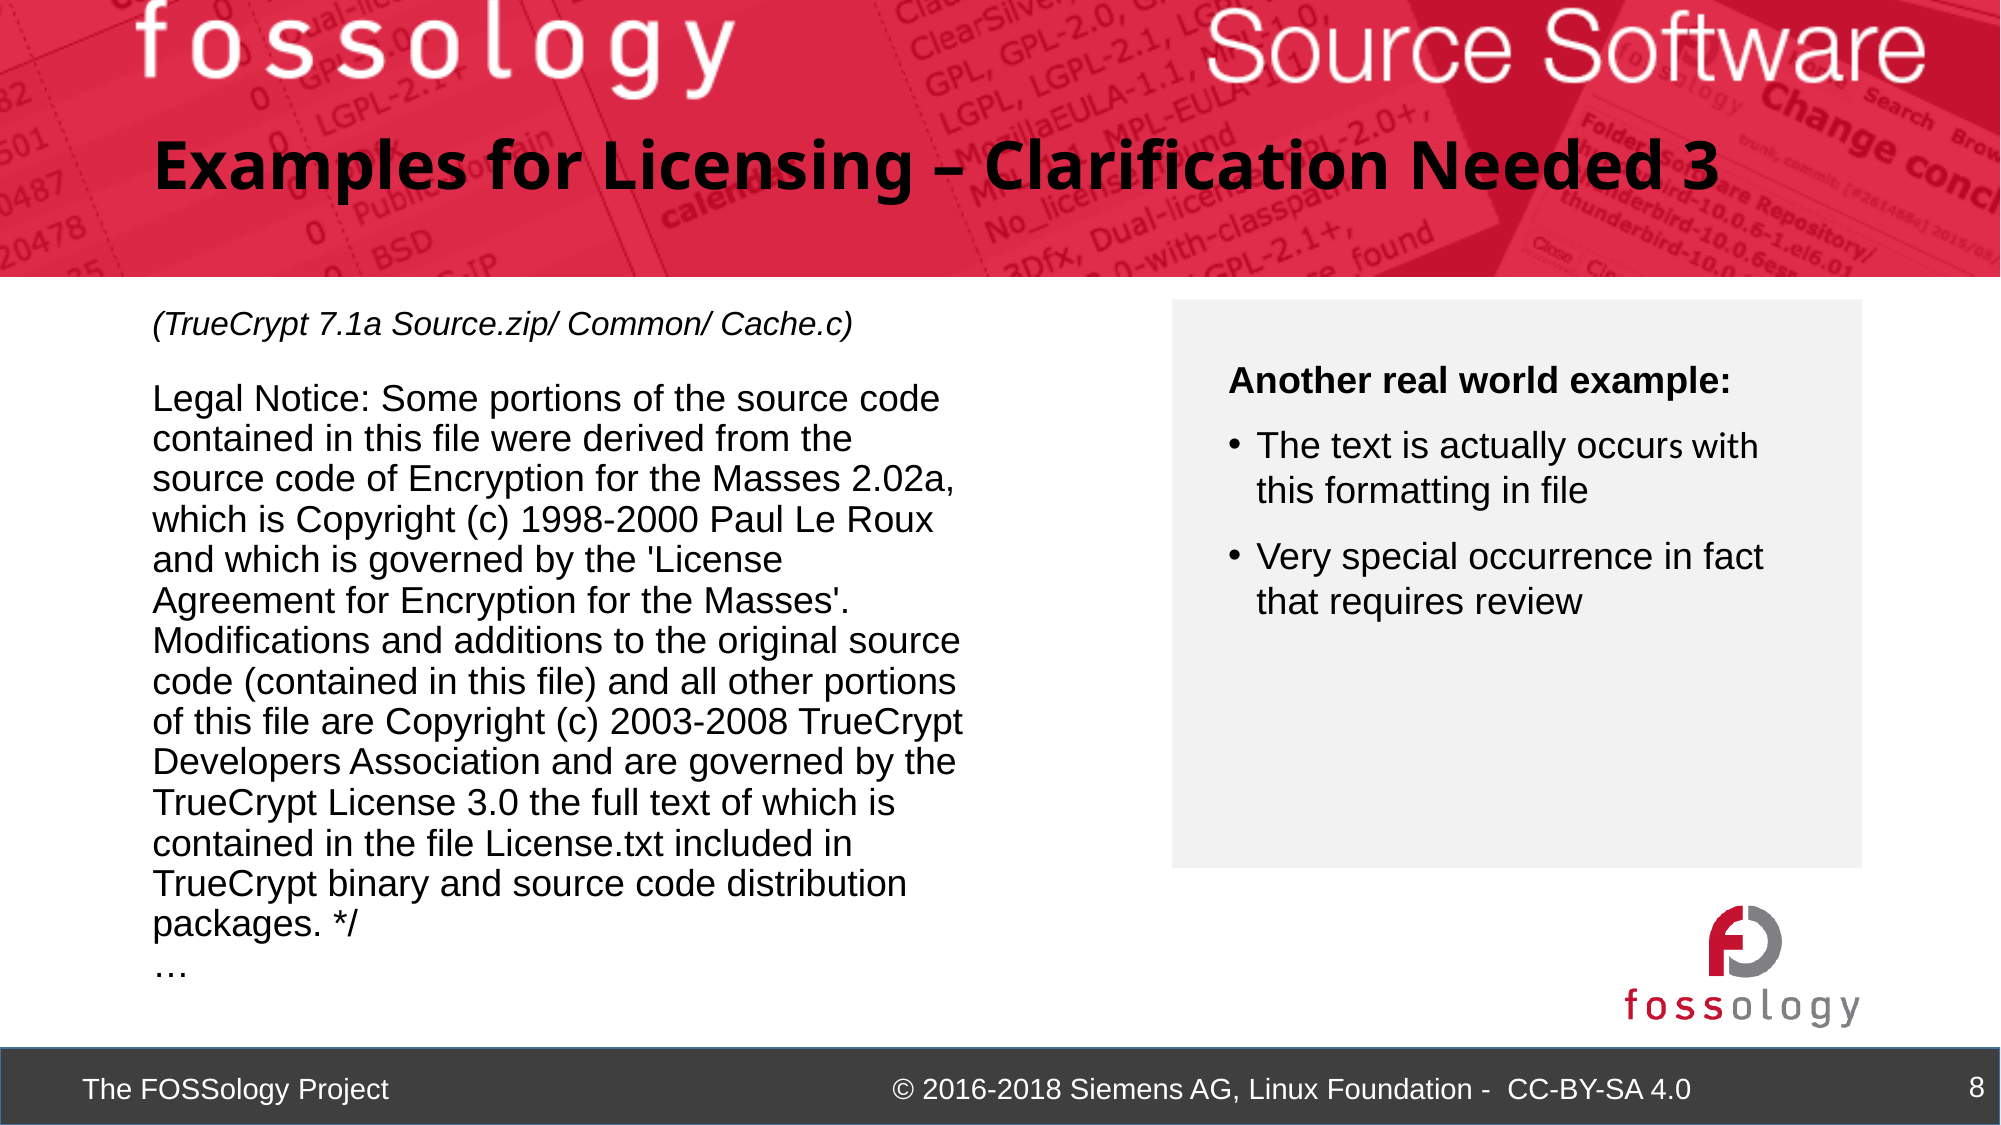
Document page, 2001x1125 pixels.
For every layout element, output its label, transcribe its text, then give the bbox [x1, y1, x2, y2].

picture [0, 0, 2001, 277]
text_box Another real world example: The text is actually occurs with this formatting in file Very special occurrence in fact that requires review [1213, 348, 1805, 875]
picture [1621, 901, 1863, 1031]
text_box [1172, 299, 1863, 869]
text_box (TrueCrypt 7.1a Source.zip/ Common/ Cache.c) Legal Notice: Some portions of the source code contained in this file were derived from the source code of Encryption for the Masses 2.02a, which is Copyright (c) 1998-2000 Paul Le Roux and which is governed by the 'License Agreement for Encryption for the Masses'. Modifications and additions to the original source code (contained in this file) and all other portions of this file are Copyright (c) 2003-2008 TrueCrypt Developers Association and are governed by the TrueCrypt License 3.0 the full text of which is contained in the file License.txt included in TrueCrypt binary and source code distribution packages. */ … [137, 299, 988, 1013]
text_box Examples for Licensing – Clarification Needed 3 [137, 59, 1863, 277]
